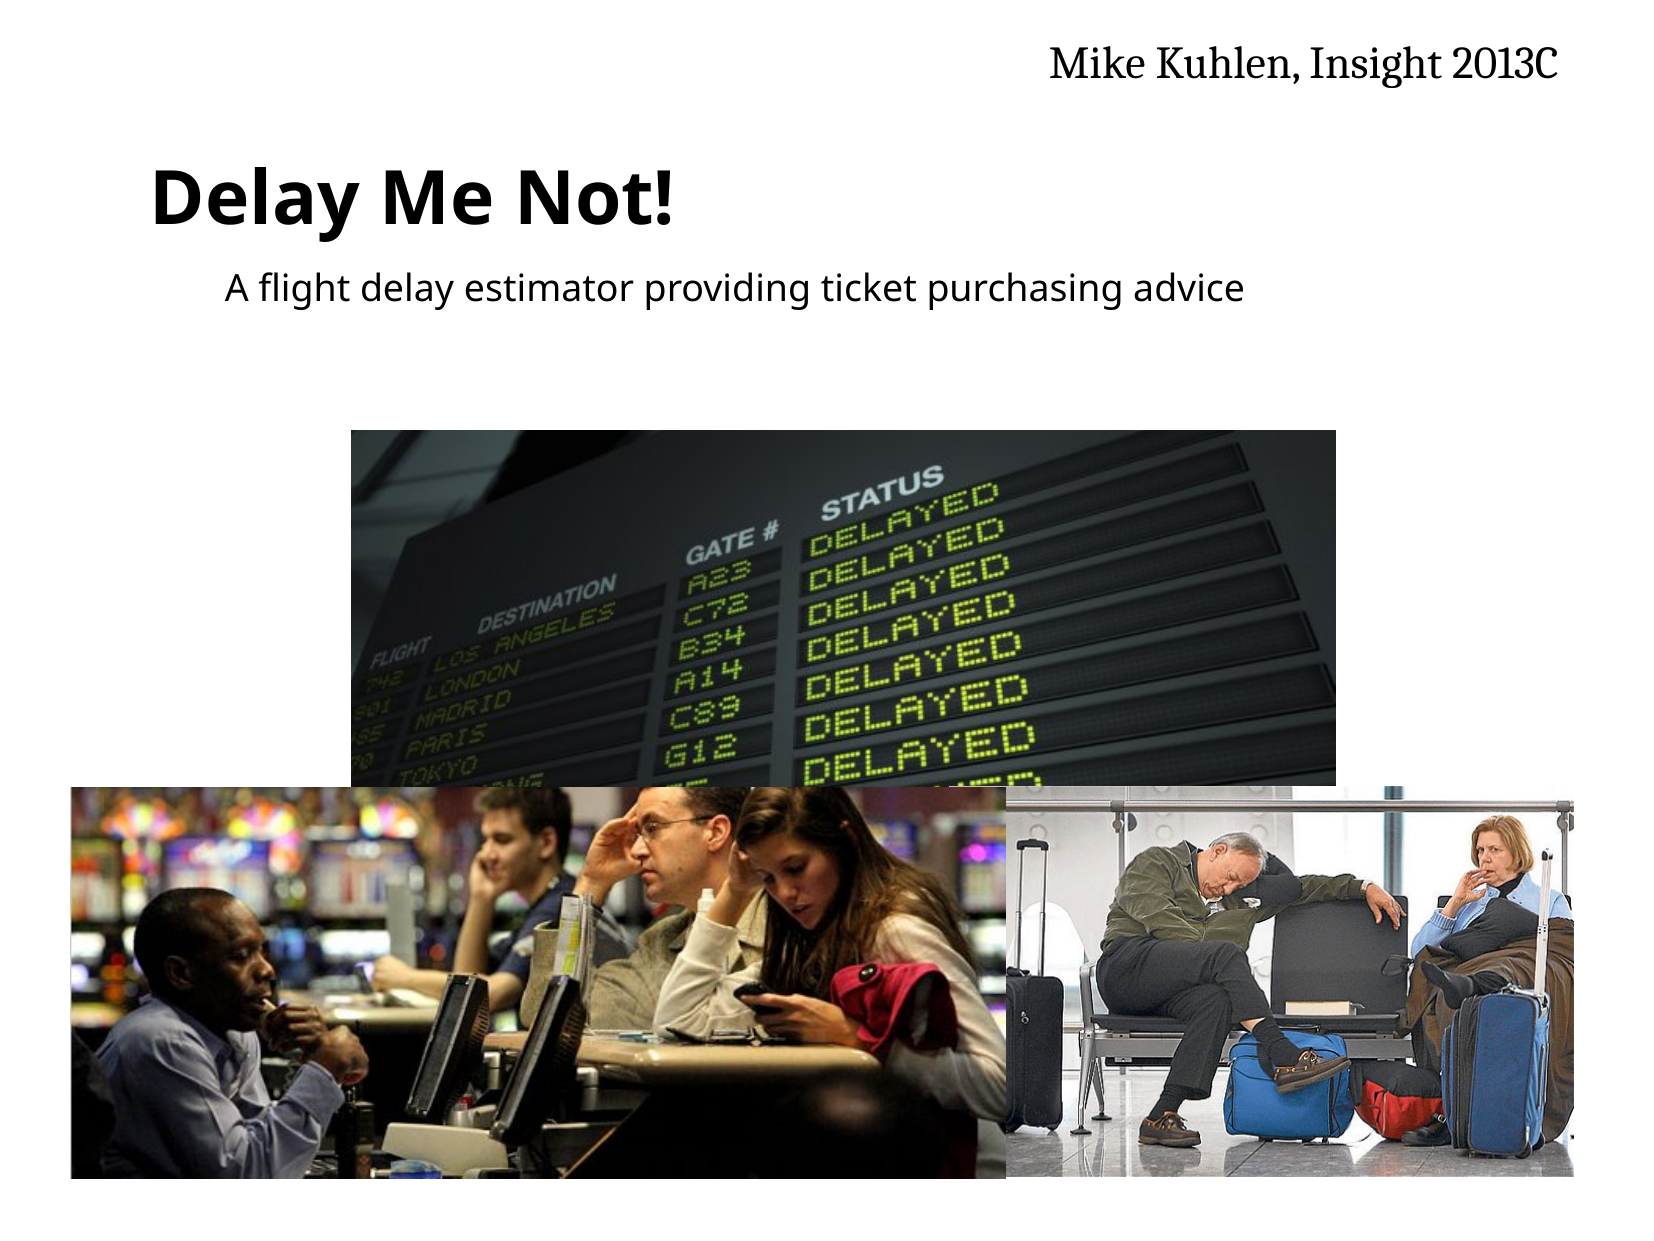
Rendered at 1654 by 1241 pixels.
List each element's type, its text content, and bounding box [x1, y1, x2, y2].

text_box Mike Kuhlen, Insight 2013C [1034, 30, 1620, 91]
text_box Delay Me Not! A flight delay estimator providing ticket purchasing advice [135, 137, 1546, 303]
picture [70, 430, 1574, 1179]
